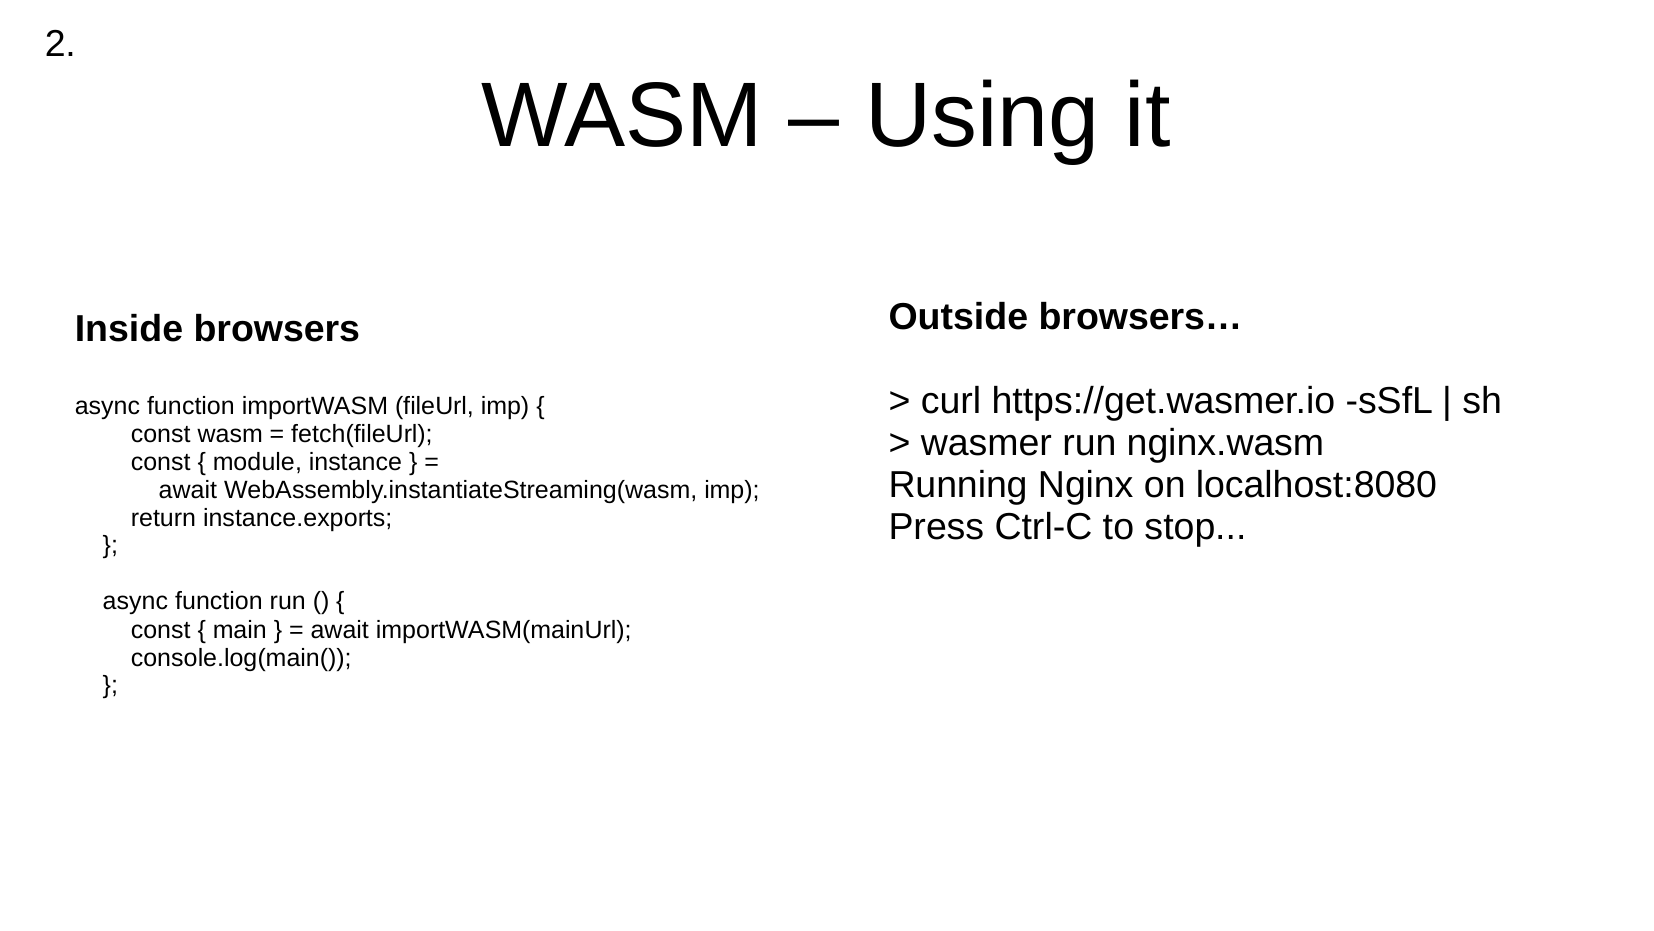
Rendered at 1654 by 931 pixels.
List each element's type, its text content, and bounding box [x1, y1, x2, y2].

text_box Outside browsers… > curl https://get.wasmer.io -sSfL | sh > wasmer run nginx.wasm Running Nginx on localhost:8080 Press Ctrl-C to stop... [873, 288, 1591, 555]
text_box Inside browsers async function importWASM (fileUrl, imp) { const wasm = fetch(fileUrl); const { module, instance } = await WebAssembly.instantiateStreaming(wasm, imp); return instance.exports; }; async function run () { const { main } = await importWASM(mainUrl); console.log(main()); }; [60, 300, 781, 777]
title WASM – Using it [82, 37, 1571, 193]
text_box 2. [30, 15, 91, 72]
